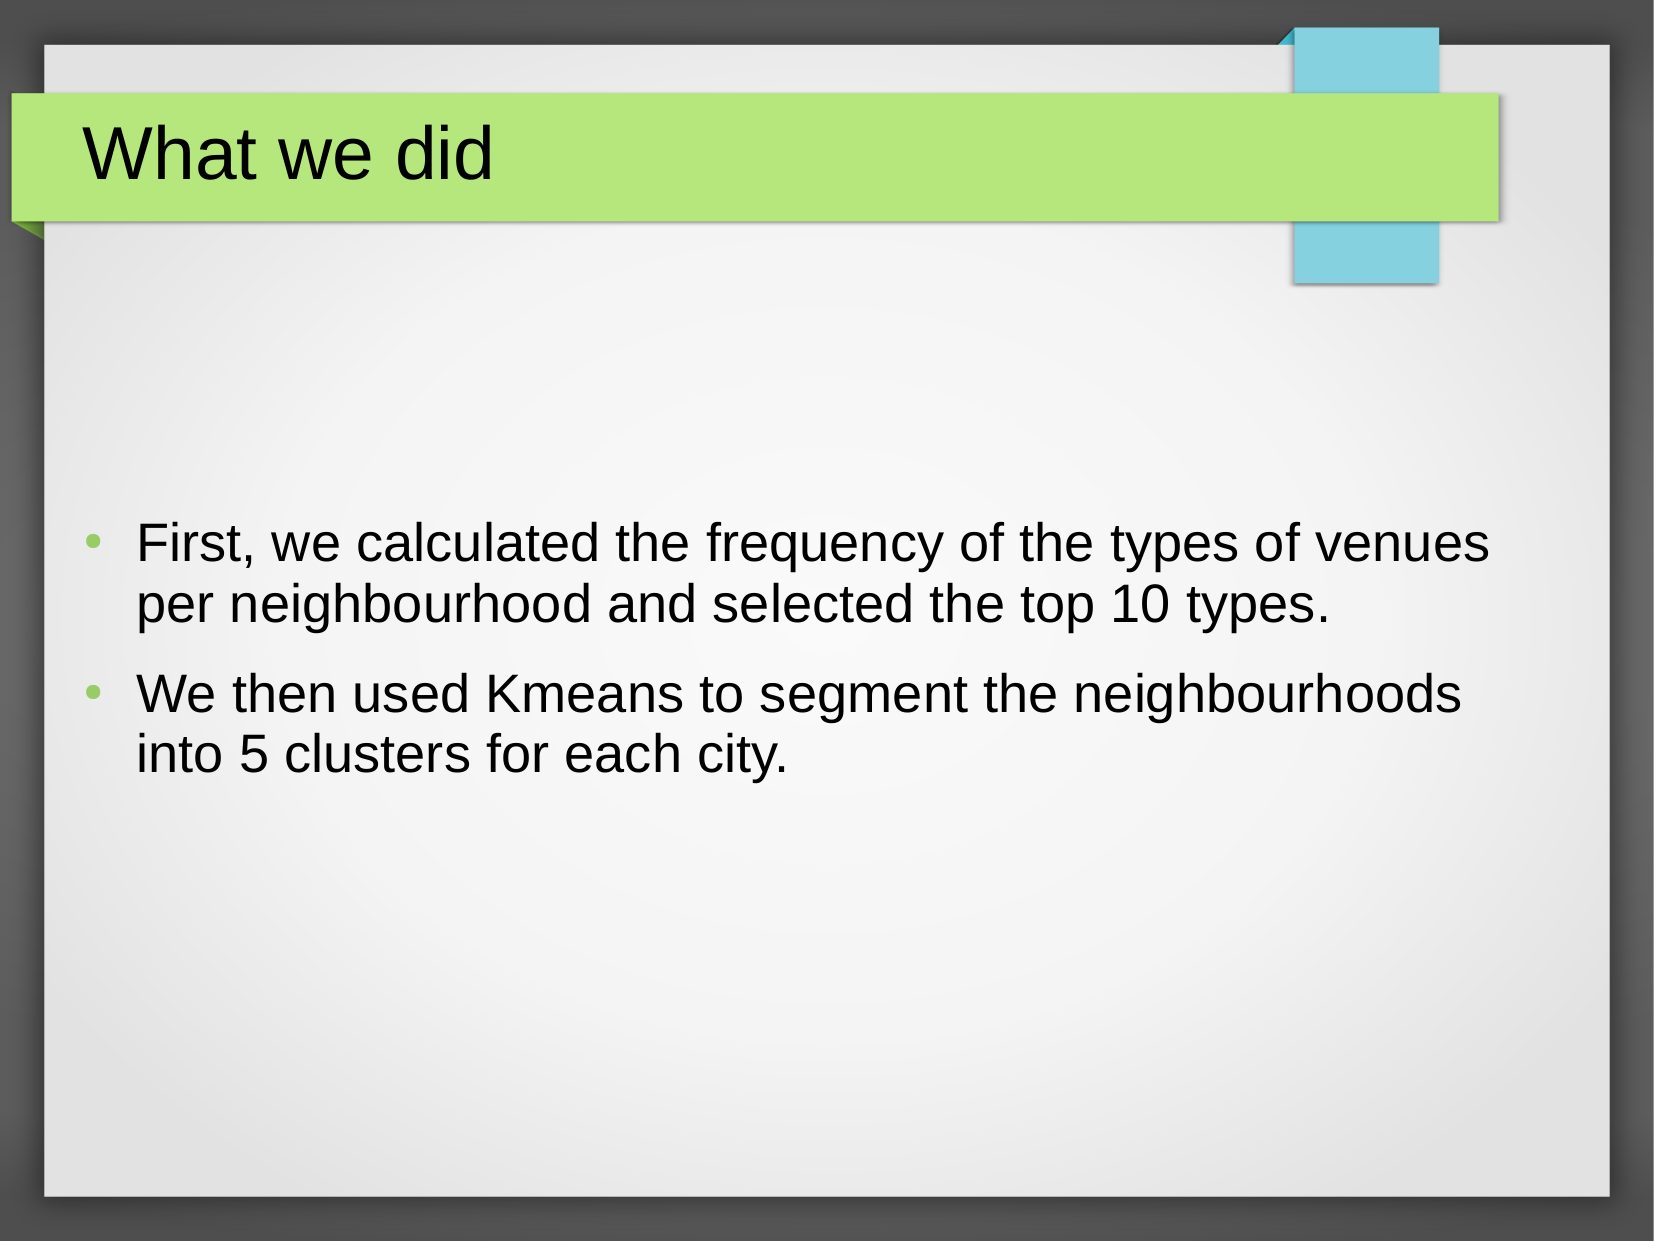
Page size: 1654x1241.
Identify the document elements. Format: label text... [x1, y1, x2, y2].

list First, we calculated the frequency of the types of venues per neighbourhood and selected the top 10 types. We then used Kmeans to segment the neighbourhoods into 5 clusters for each city. [65, 512, 1554, 1233]
title What we did [82, 94, 1264, 213]
picture [0, 0, 1654, 1241]
